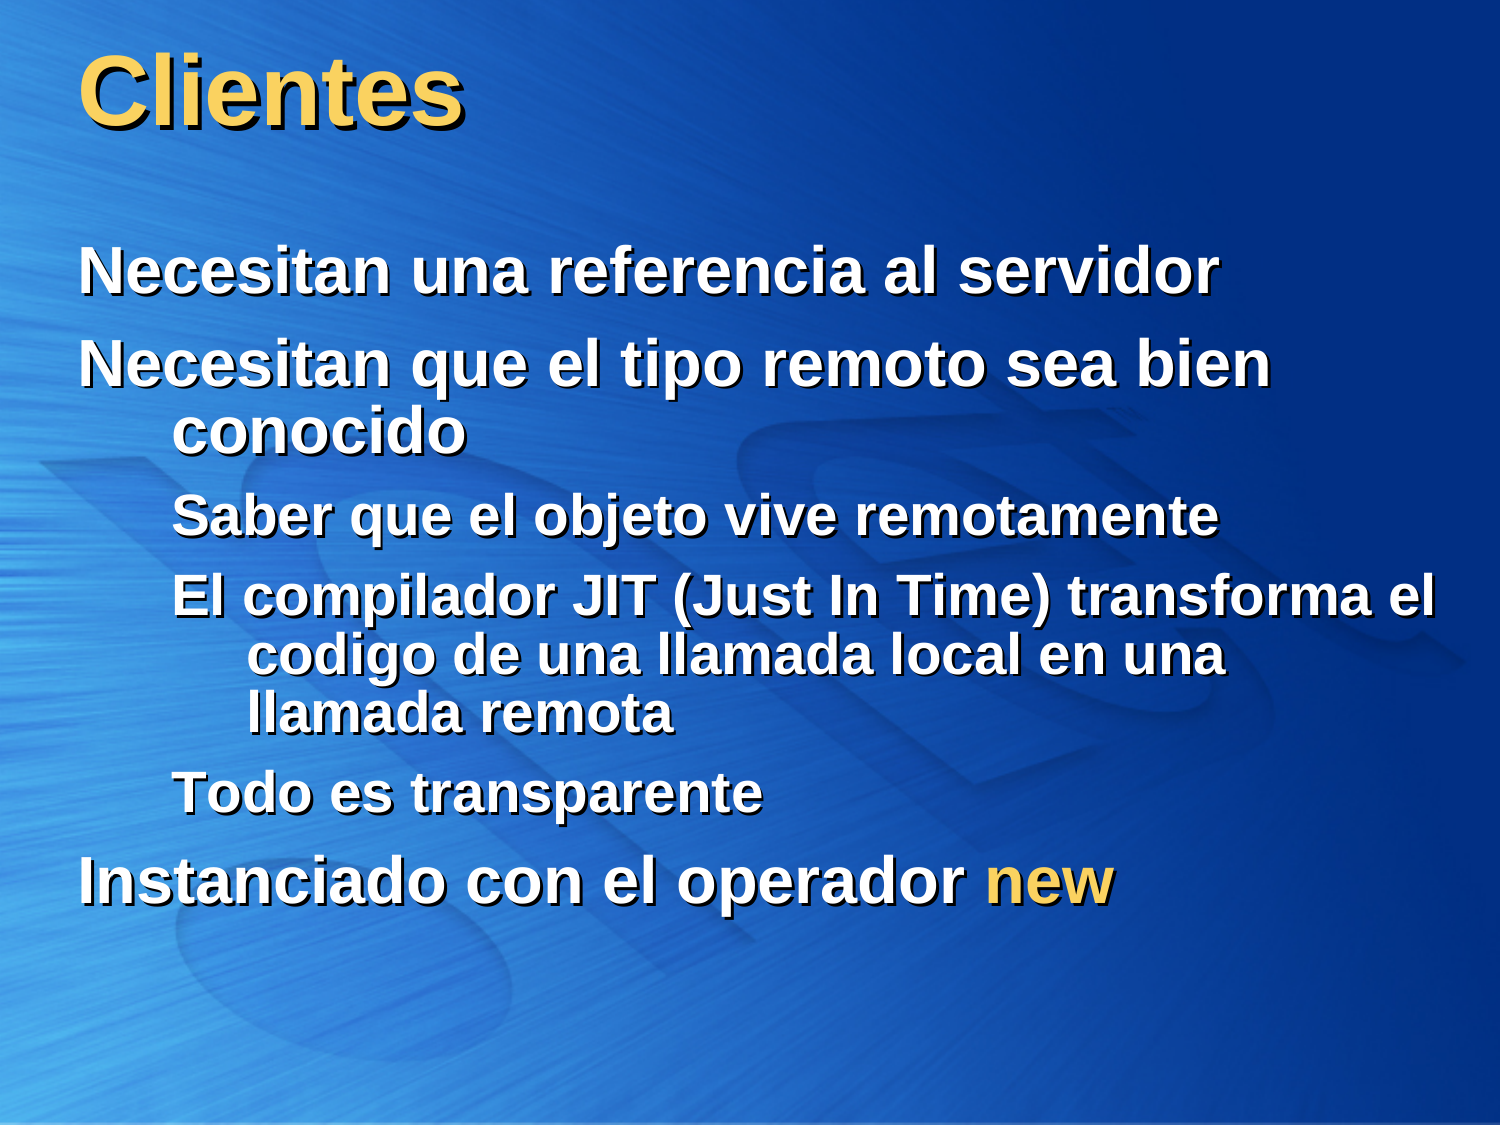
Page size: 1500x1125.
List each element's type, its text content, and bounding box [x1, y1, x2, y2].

list Necesitan una referencia al servidor Necesitan que el tipo remoto sea bien conocido Saber que el objeto vive remotamente El compilador JIT (Just In Time) transforma el codigo de una llamada local en una llamada remota Todo es transparente Instanciado con el operador new [62, 232, 1470, 933]
title Clientes [62, 37, 1469, 165]
picture [0, 0, 1500, 1125]
